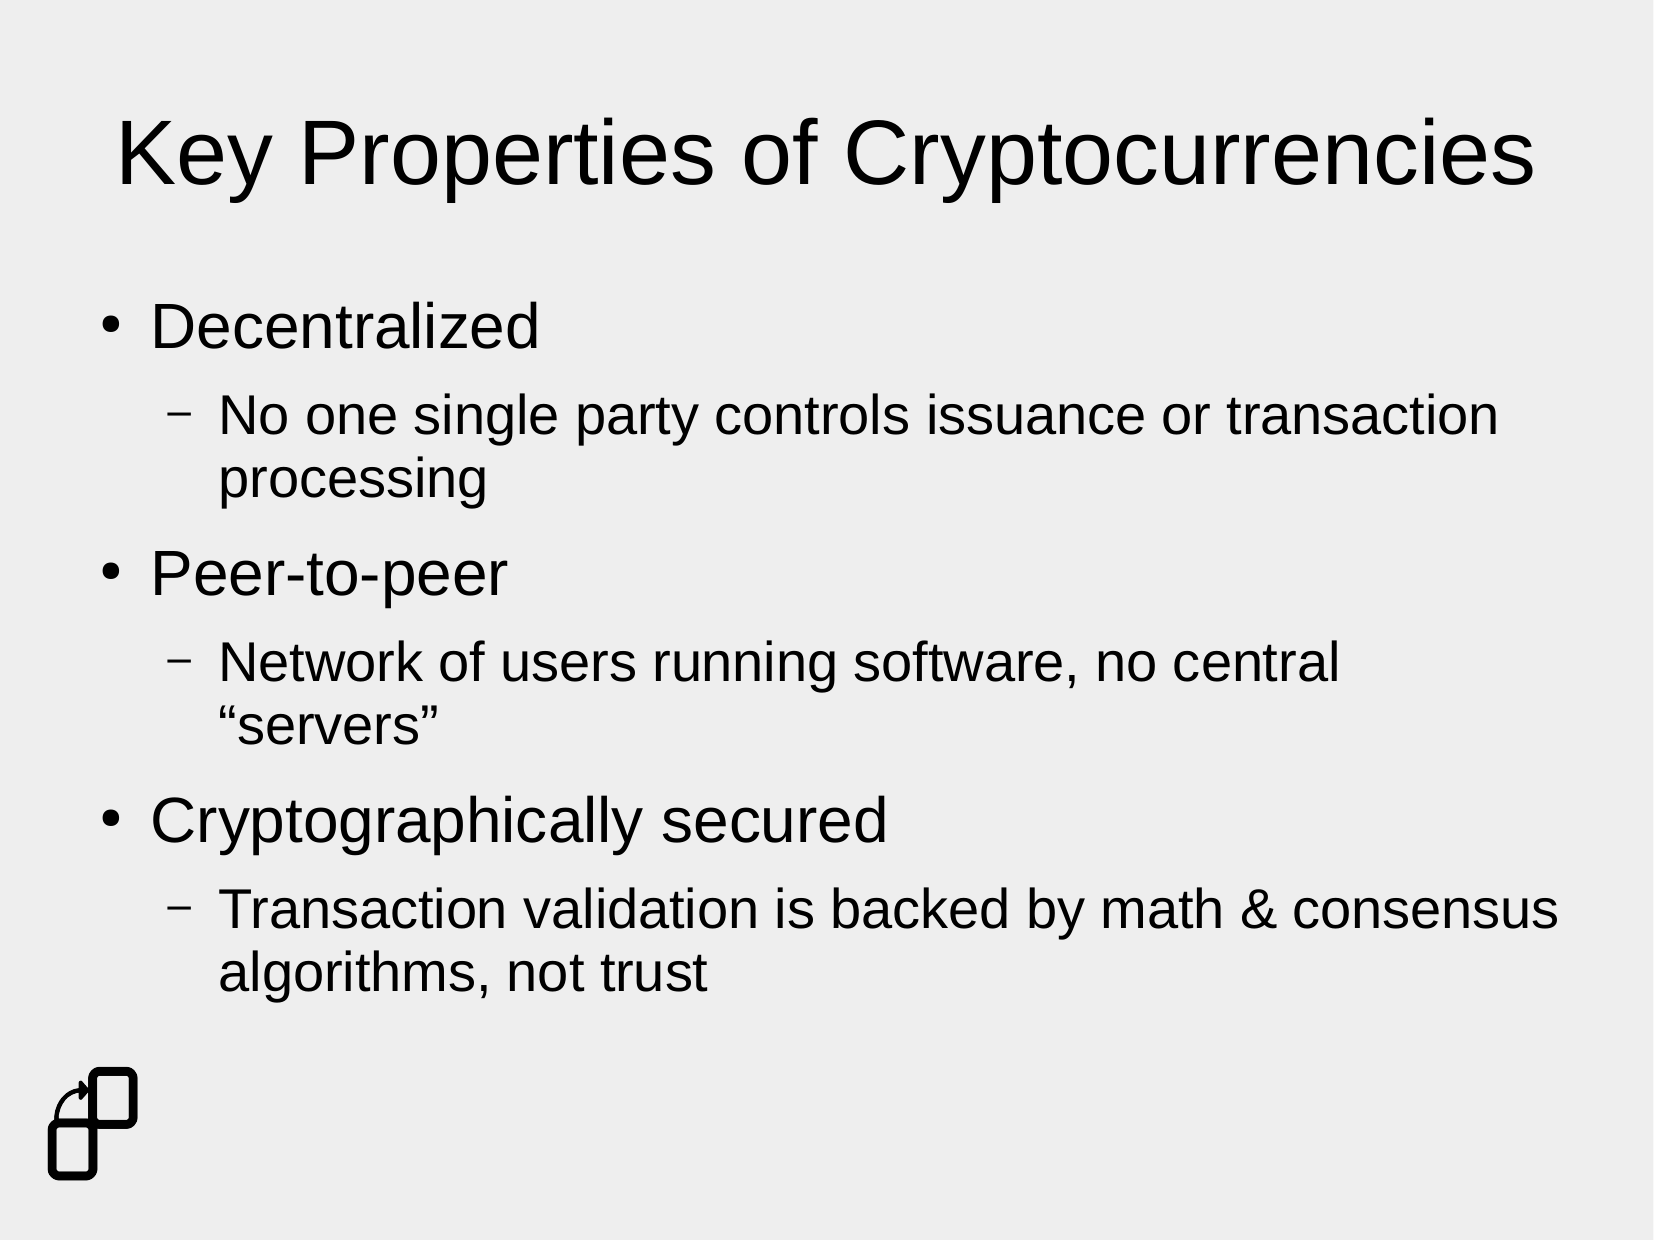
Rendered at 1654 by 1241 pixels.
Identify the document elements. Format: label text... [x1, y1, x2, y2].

picture [30, 1062, 153, 1186]
title Key Properties of Cryptocurrencies [82, 49, 1571, 257]
list Decentralized No one single party controls issuance or transaction processing Peer-to-peer Network of users running software, no central “servers” Cryptographically secured Transaction validation is backed by math & consensus algorithms, not trust [82, 290, 1571, 1010]
